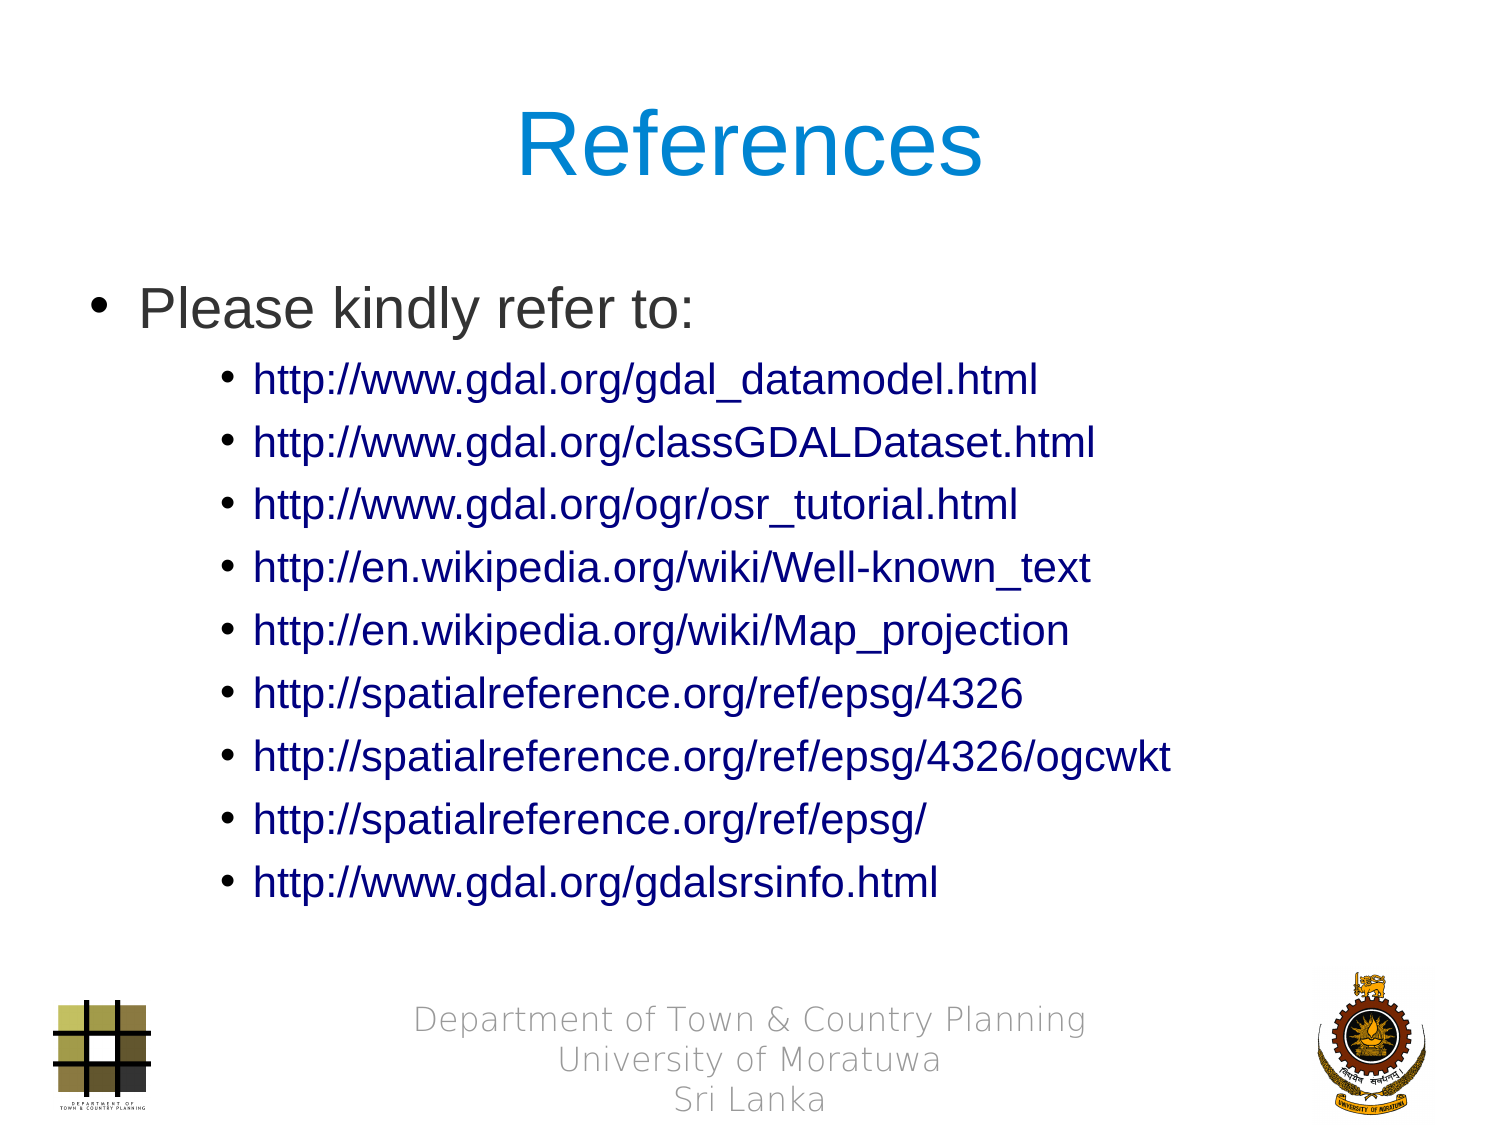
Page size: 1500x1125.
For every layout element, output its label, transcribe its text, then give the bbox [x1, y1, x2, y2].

title References [75, 45, 1426, 233]
picture [53, 1000, 151, 1110]
list Please kindly refer to: http://www.gdal.org/gdal_datamodel.html http://www.gdal.org/classGDALDataset.html http://www.gdal.org/ogr/osr_tutorial.html http://en.wikipedia.org/wiki/Well-known_text http://en.wikipedia.org/wiki/Map_projection http://spatialreference.org/ref/epsg/4326 http://spatialreference.org/ref/epsg/4326/ogcwkt http://spatialreference.org/ref/epsg/ http://www.gdal.org/gdalsrsinfo.html [75, 262, 1426, 916]
picture [1312, 966, 1435, 1125]
